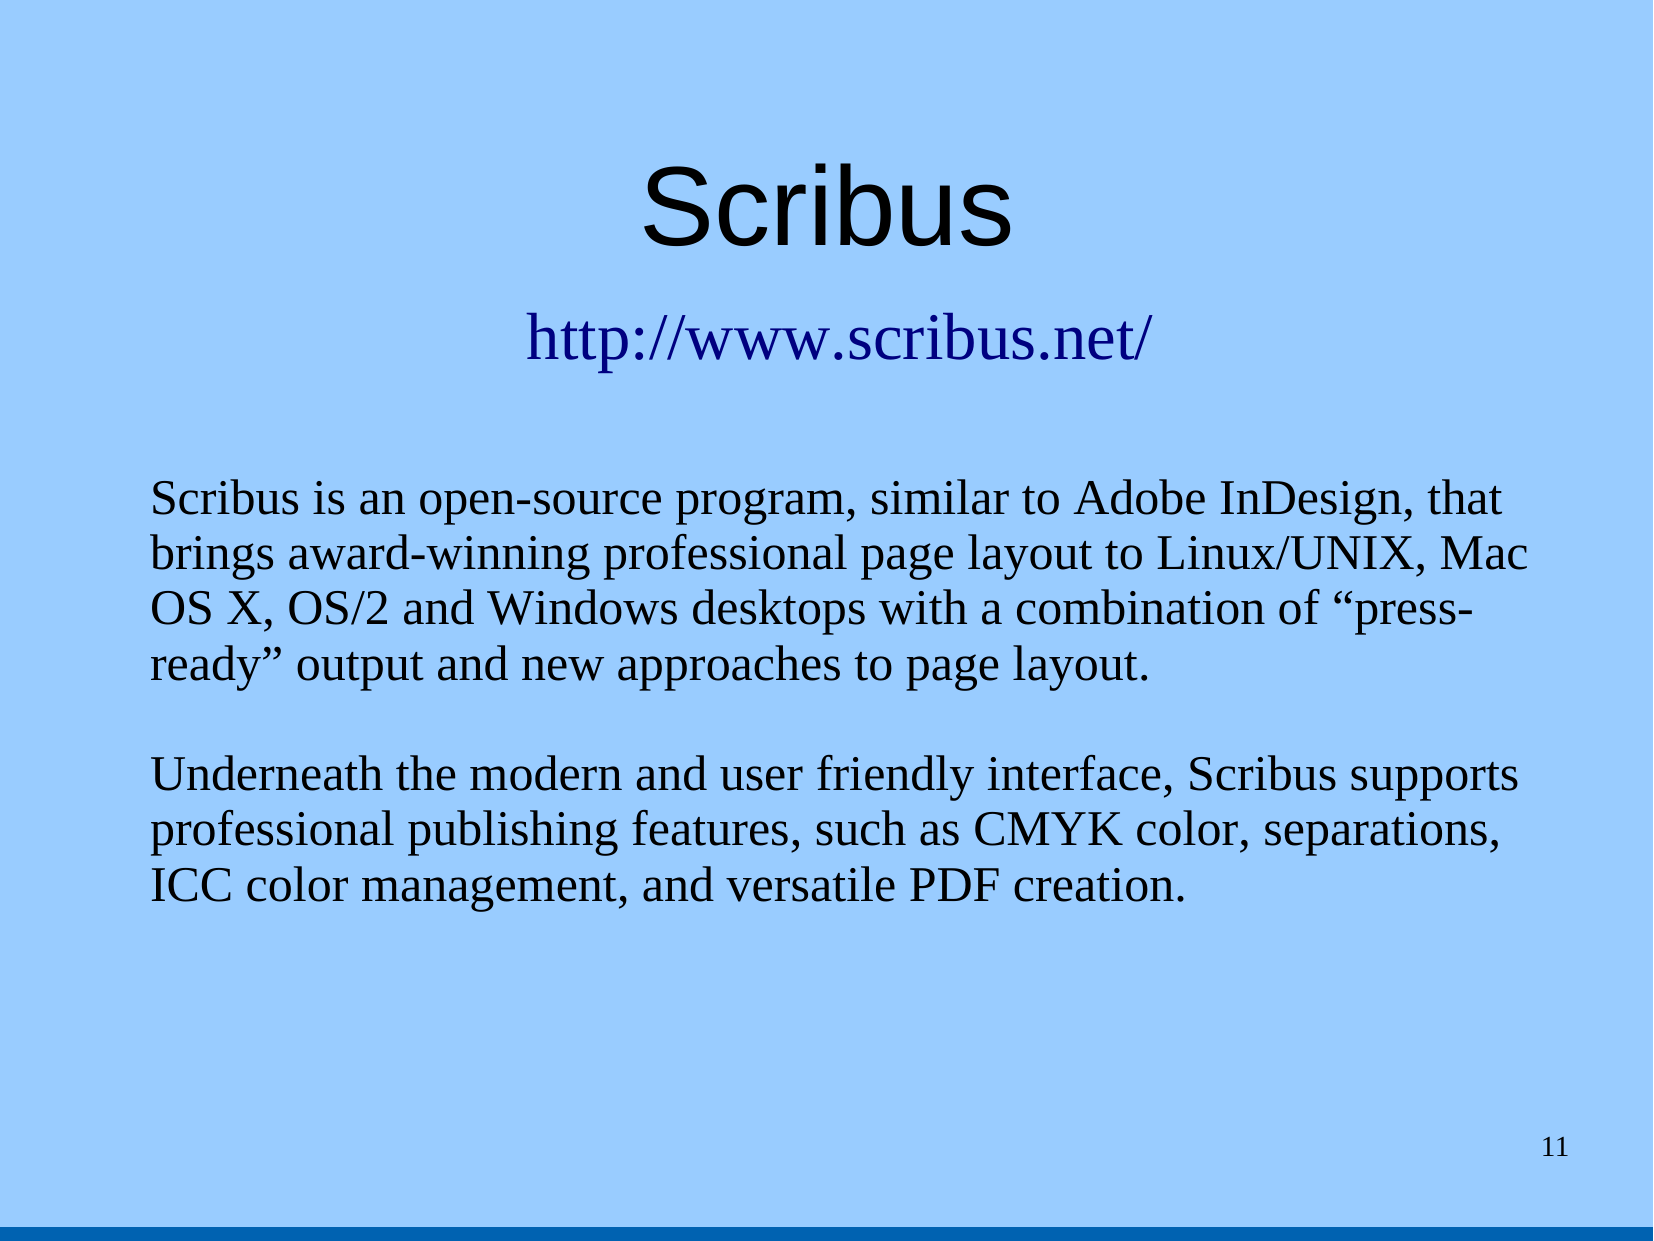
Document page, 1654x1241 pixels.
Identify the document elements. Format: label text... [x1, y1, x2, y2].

title Scribus [121, 102, 1533, 311]
list http://www.scribus.net/ [455, 300, 1350, 381]
text_box Scribus is an open-source program, similar to Adobe InDesign, that brings award-winning professional page layout to Linux/UNIX, Mac OS X, OS/2 and Windows desktops with a combination of “press-ready” output and new approaches to page layout. Underneath the modern and user friendly interface, Scribus supports professional publishing features, such as CMYK color, separations, ICC color management, and versatile PDF creation. [150, 469, 1538, 1014]
